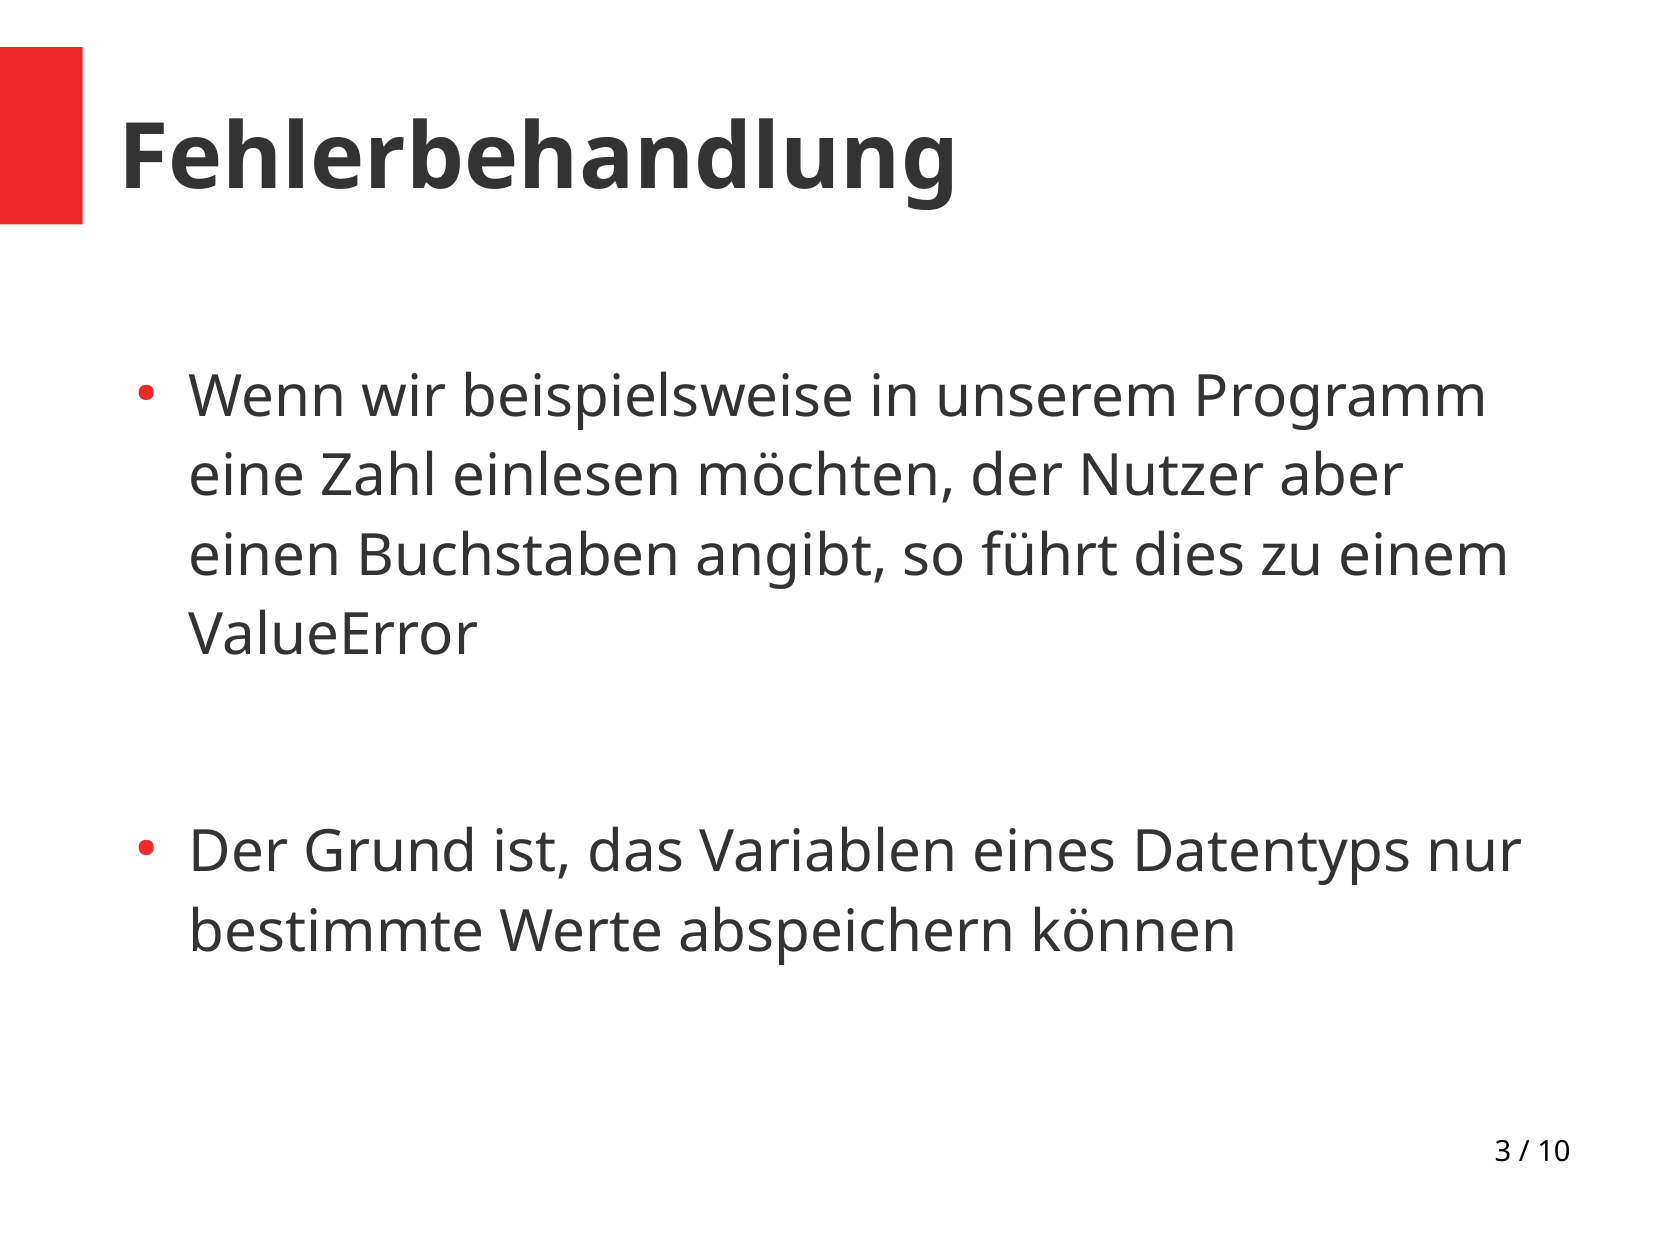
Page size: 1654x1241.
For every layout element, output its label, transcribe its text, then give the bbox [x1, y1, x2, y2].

title Fehlerbehandlung [118, 49, 1571, 257]
list Wenn wir beispielsweise in unserem Programm eine Zahl einlesen möchten, der Nutzer aber einen Buchstaben angibt, so führt dies zu einem ValueError Der Grund ist, das Variablen eines Datentyps nur bestimmte Werte abspeichern können [118, 354, 1536, 1074]
